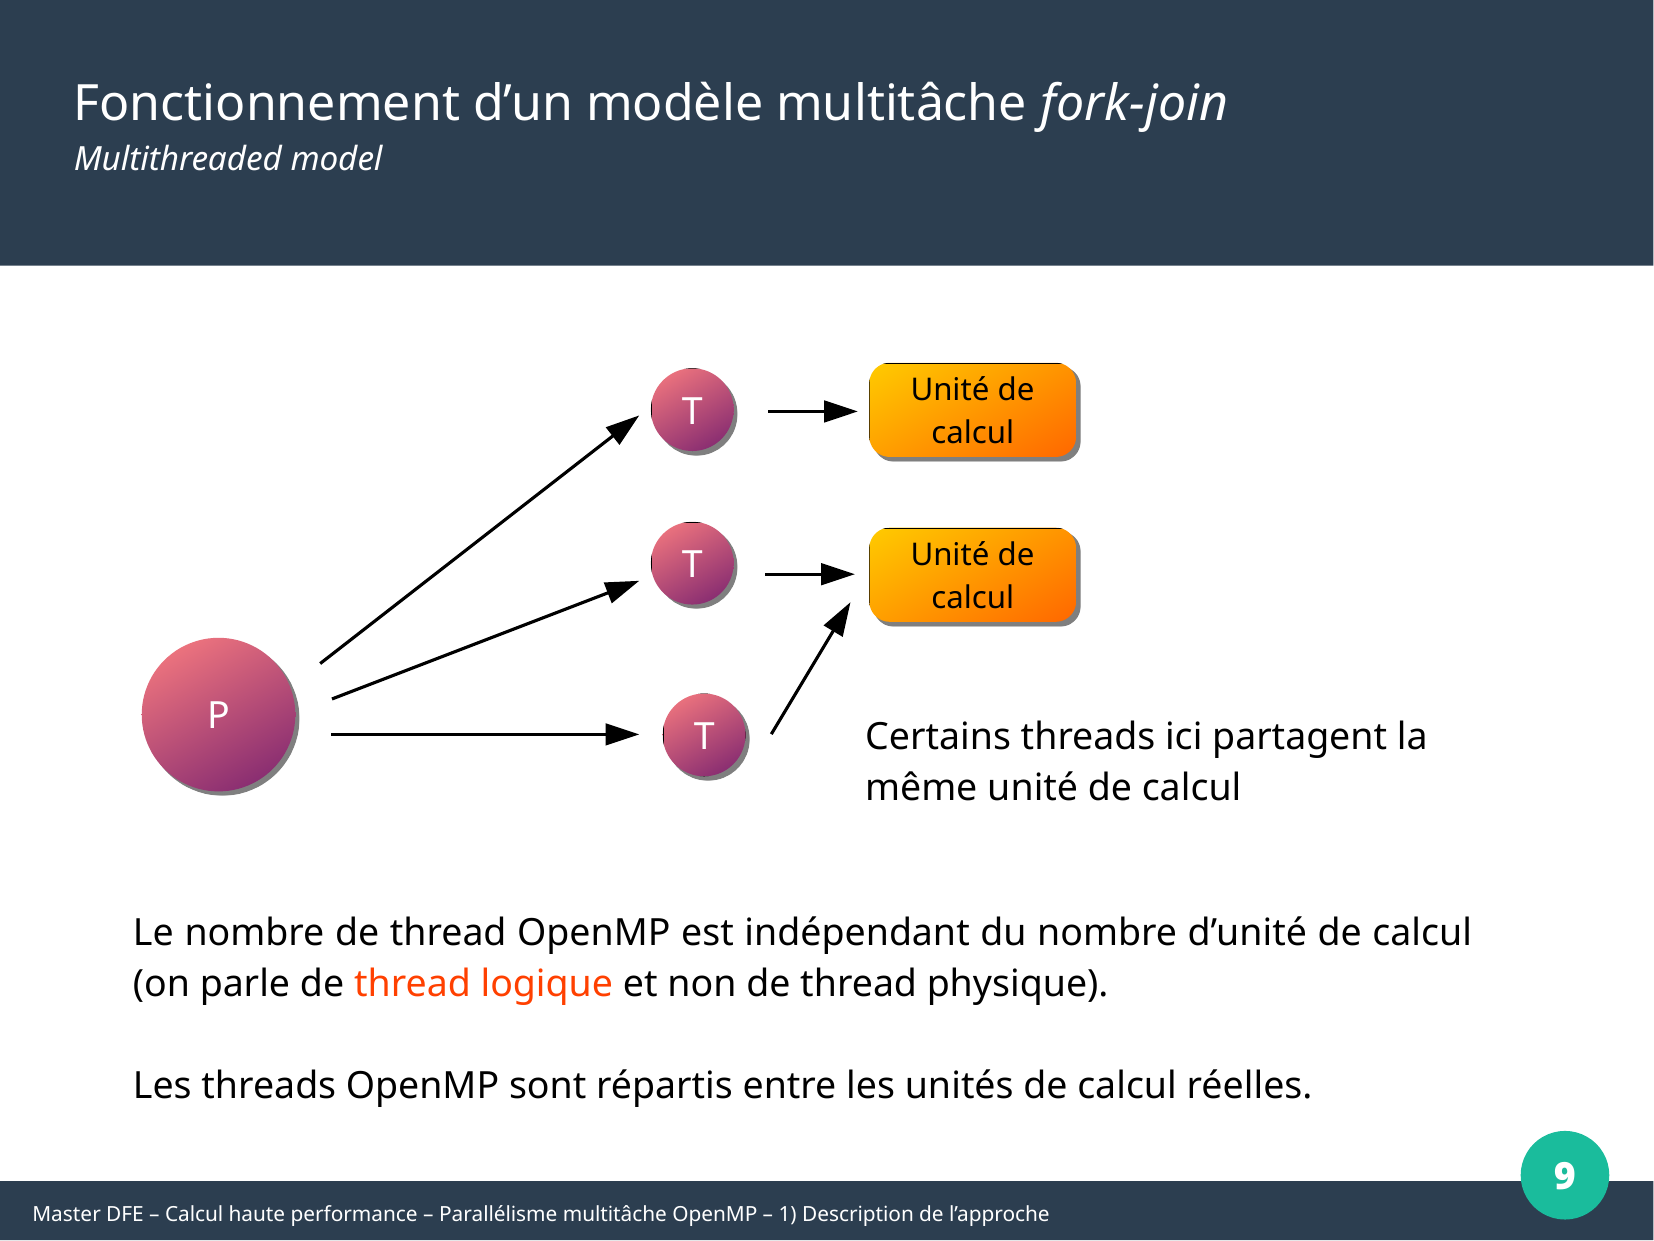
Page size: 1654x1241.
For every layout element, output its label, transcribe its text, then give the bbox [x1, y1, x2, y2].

text_box Fonctionnement d’un modèle multitâche fork-join Multithreaded model [59, 59, 1477, 187]
text_box Le nombre de thread OpenMP est indépendant du nombre d’unité de calcul (on parle de thread logique et non de thread physique). Les threads OpenMP sont répartis entre les unités de calcul réelles. [118, 897, 1489, 1134]
text_box Unité de calcul [869, 527, 1077, 622]
text_box T [650, 521, 734, 605]
text_box P [141, 637, 296, 792]
text_box T [650, 368, 734, 452]
text_box T [662, 693, 746, 777]
text_box Master DFE – Calcul haute performance – Parallélisme multitâche OpenMP – 1) Description de l’approche [17, 1191, 1436, 1235]
text_box Certains threads ici partagent la même unité de calcul [850, 702, 1536, 921]
text_box Unité de calcul [869, 362, 1077, 457]
